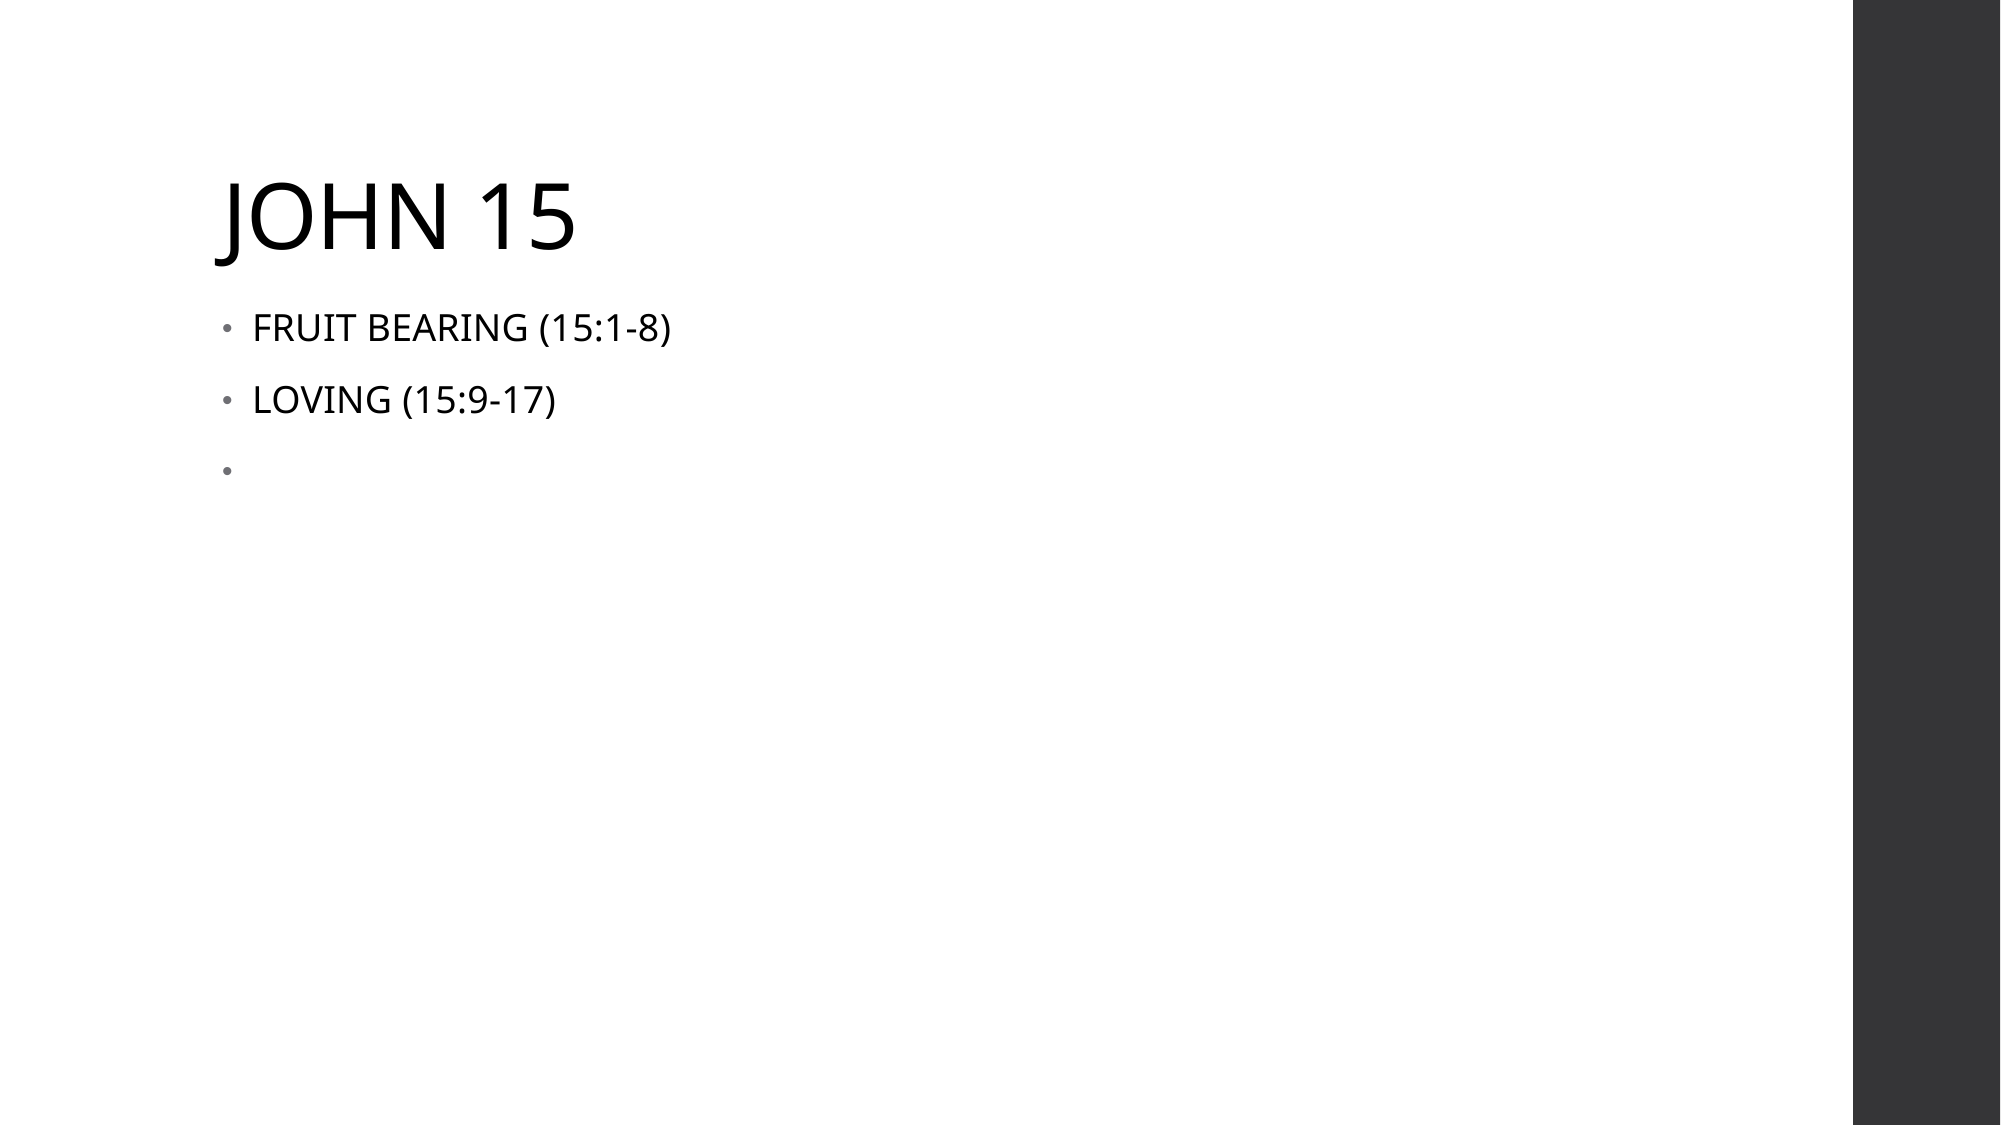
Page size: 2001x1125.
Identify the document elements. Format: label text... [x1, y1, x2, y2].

title JOHN 15 [206, 60, 1797, 278]
list FRUIT BEARING (15:1-8) LOVING (15:9-17) [206, 299, 1617, 1014]
